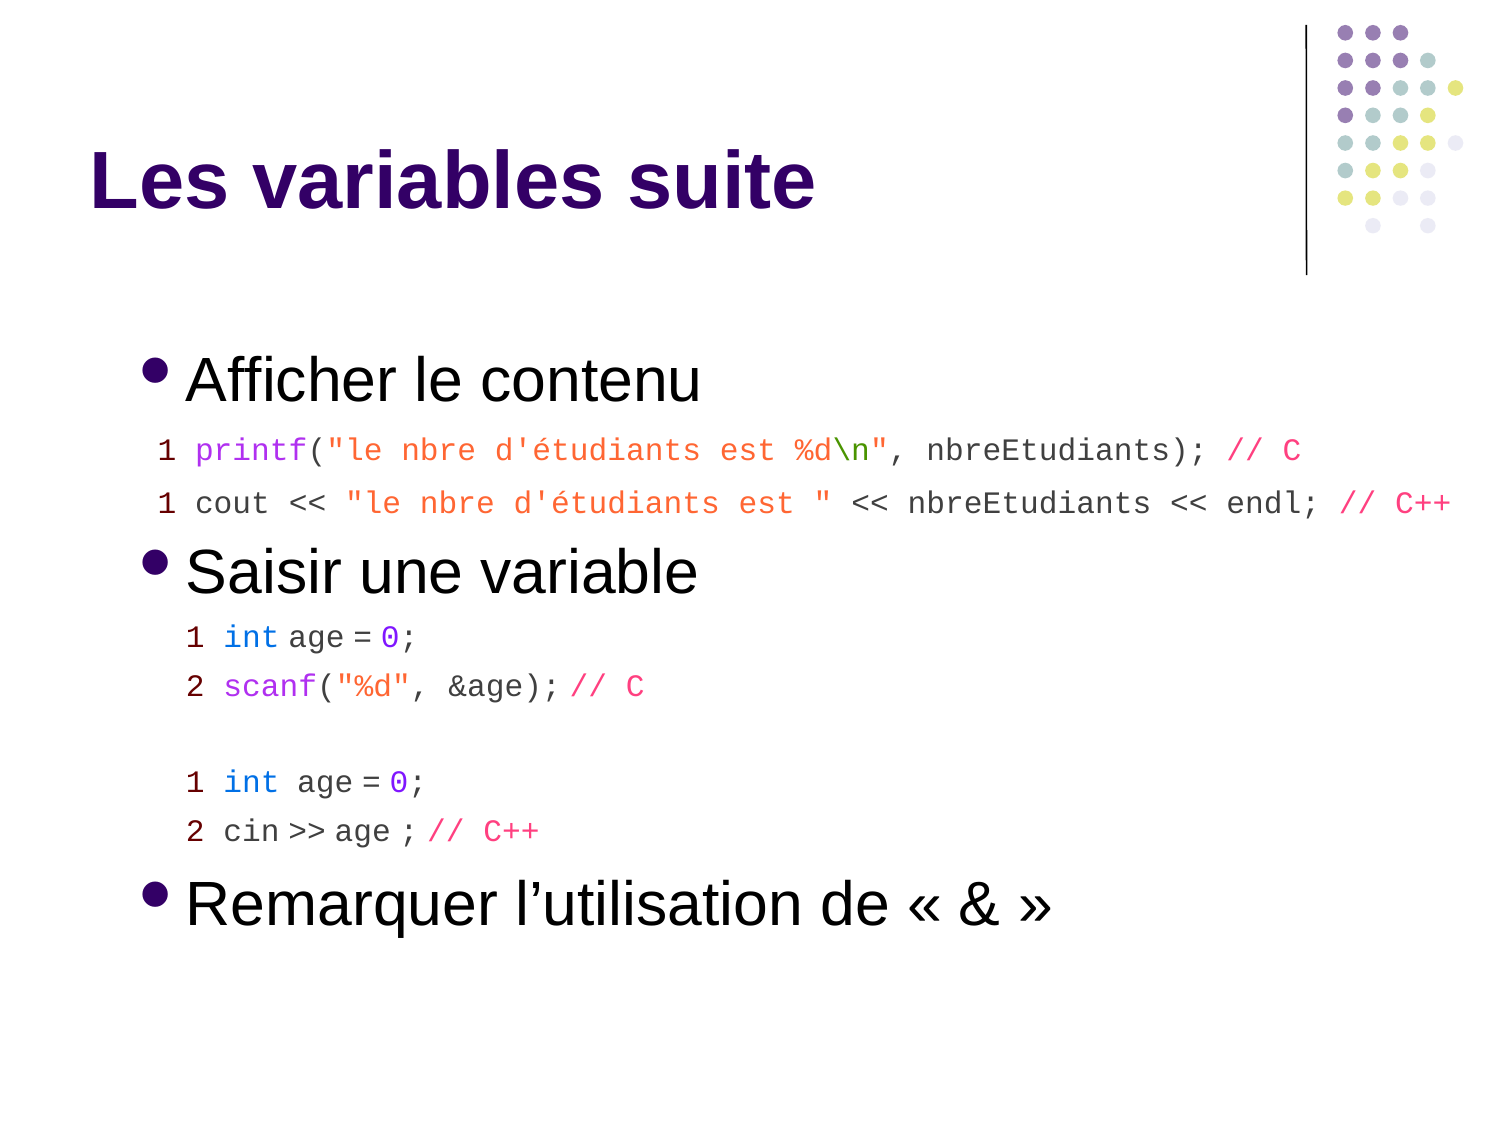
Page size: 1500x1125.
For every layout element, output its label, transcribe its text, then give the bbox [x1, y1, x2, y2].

list Afficher le contenu 1 printf("le nbre d'étudiants est %d\n", nbreEtudiants); // C 1 cout << "le nbre d'étudiants est " << nbreEtudiants << endl; // C++ Saisir une variable 1 int age = 0; 2 scanf("%d", &age); // C 1 int age = 0; 2 cin >> age ; // C++ Remarquer l’utilisation de « & » [123, 331, 1469, 1007]
title Les variables suite [74, 20, 1313, 233]
